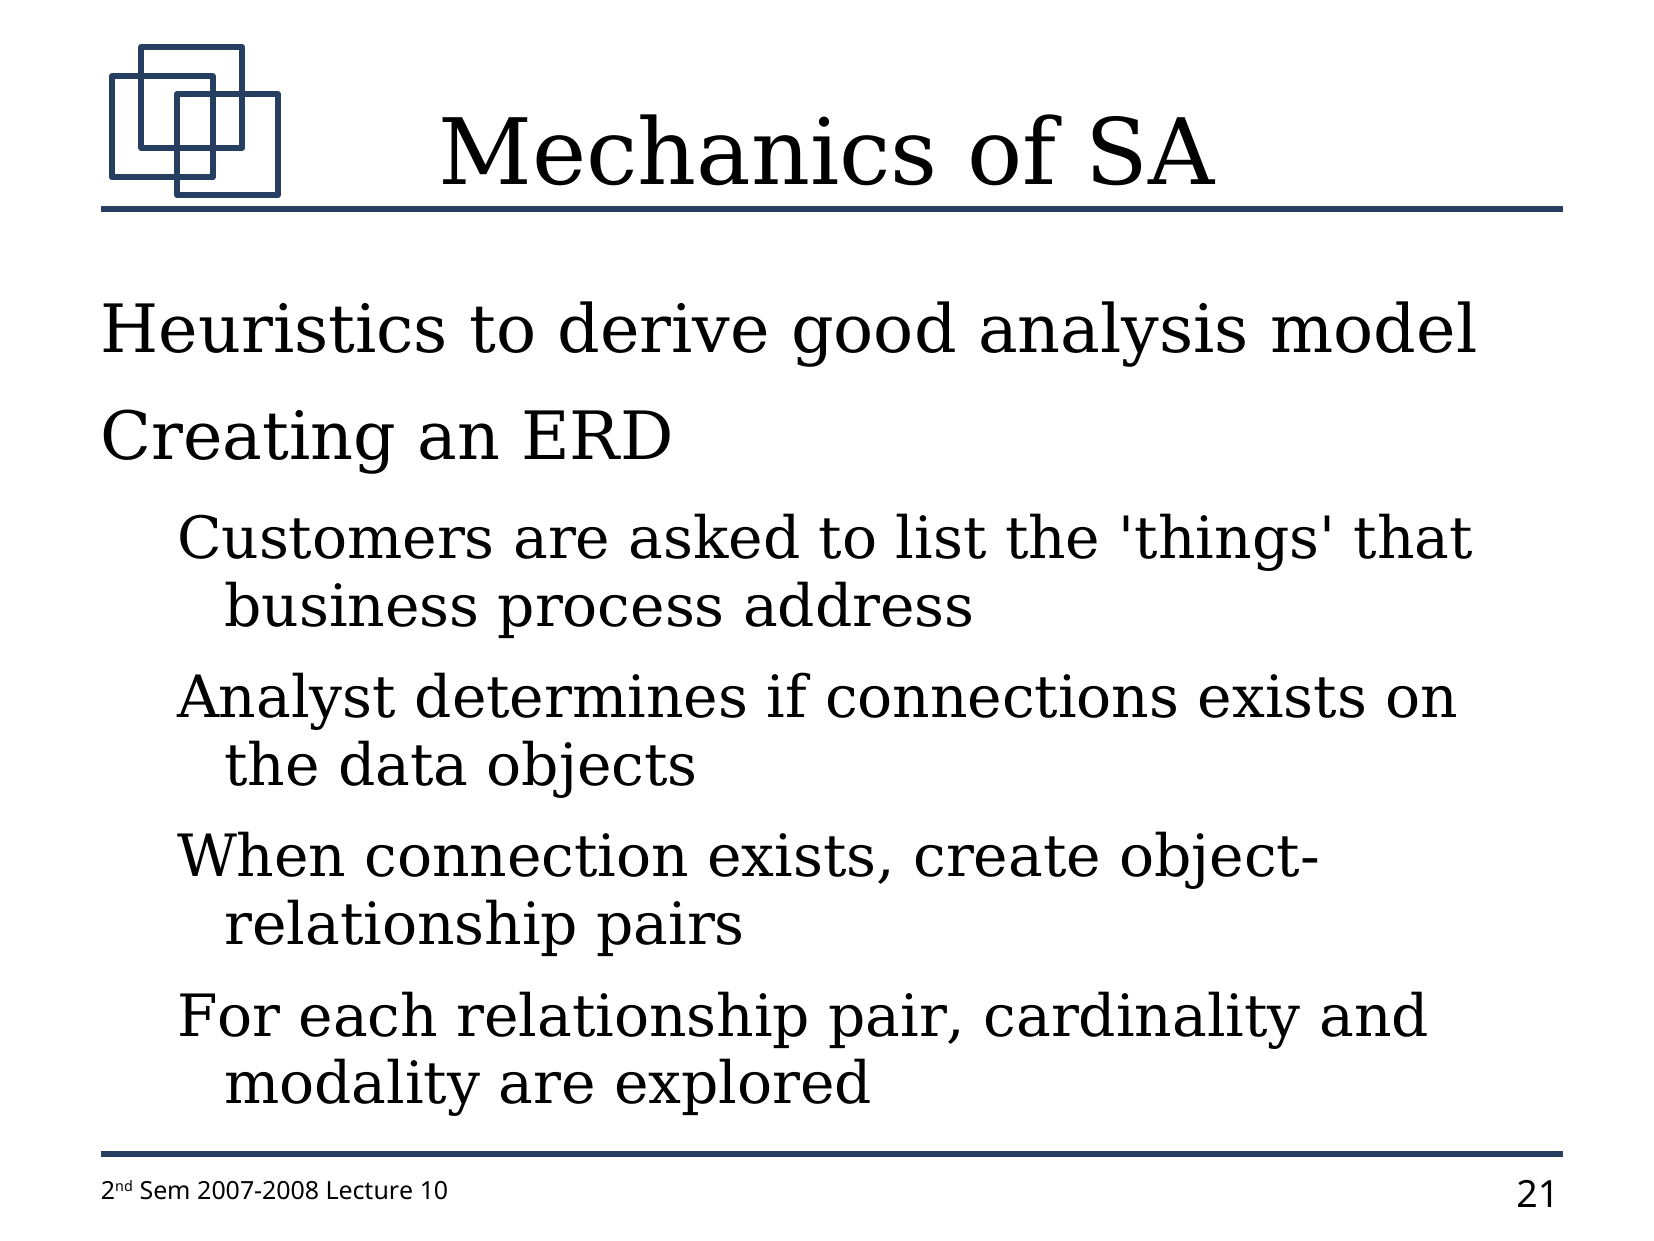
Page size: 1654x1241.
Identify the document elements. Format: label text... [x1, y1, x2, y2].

list Heuristics to derive good analysis model Creating an ERD Customers are asked to list the 'things' that business process address Analyst determines if connections exists on the data objects When connection exists, create object-relationship pairs For each relationship pair, cardinality and modality are explored [82, 290, 1571, 1118]
title Mechanics of SA [82, 49, 1571, 257]
